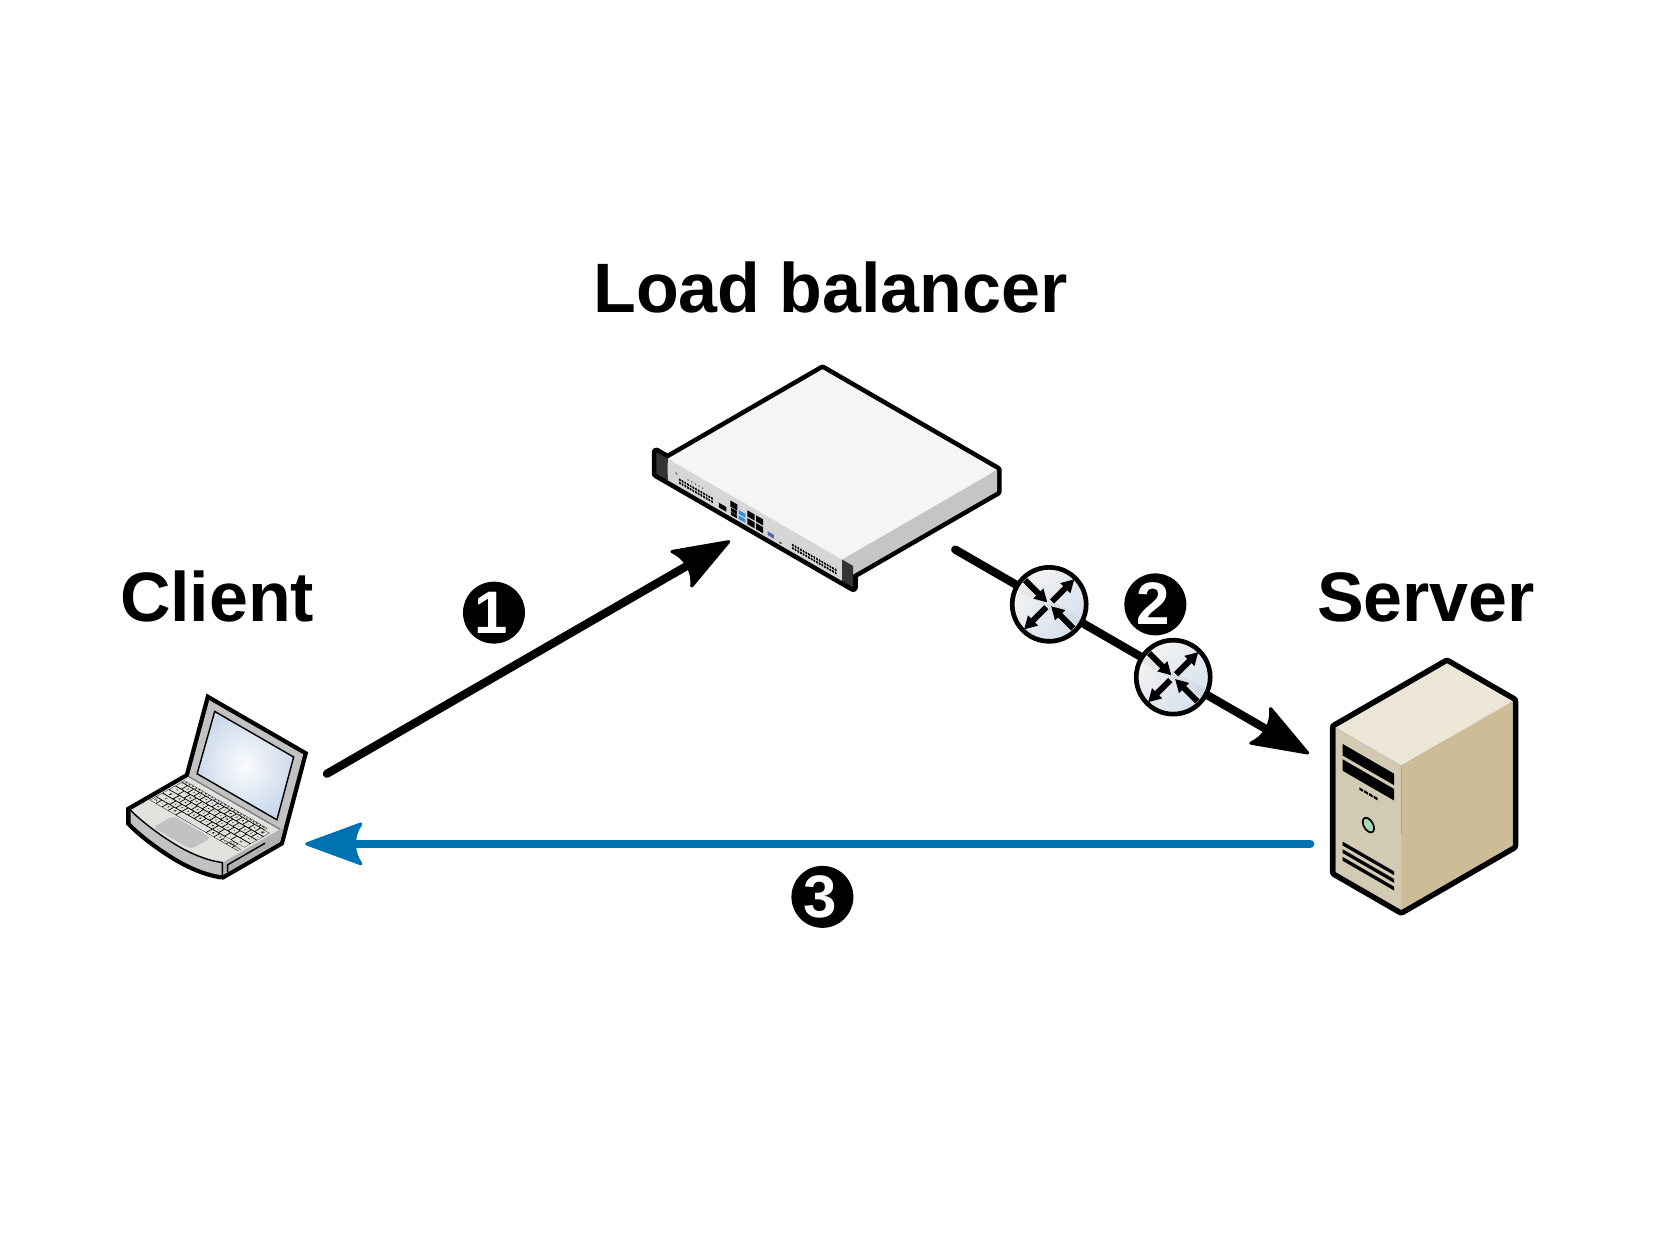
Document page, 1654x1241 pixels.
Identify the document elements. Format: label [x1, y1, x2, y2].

picture [0, 0, 1654, 1099]
